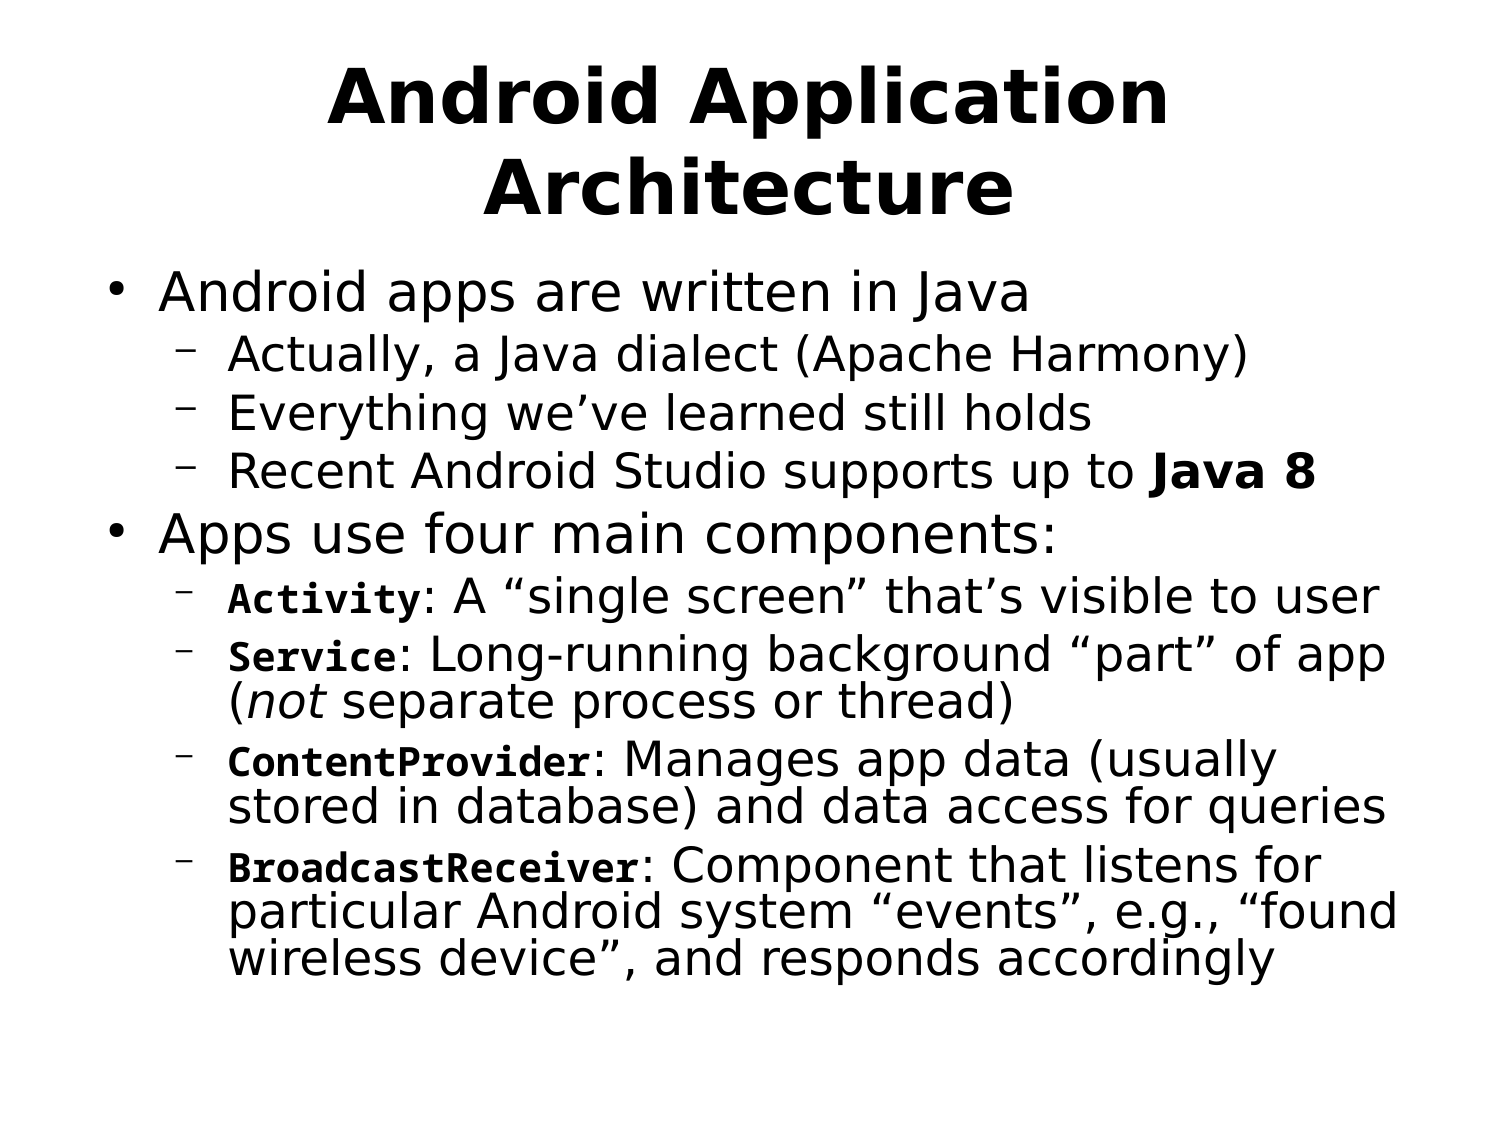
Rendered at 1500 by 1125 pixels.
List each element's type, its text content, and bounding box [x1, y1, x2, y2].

title Android Application Architecture [75, 45, 1426, 233]
list Android apps are written in Java Actually, a Java dialect (Apache Harmony) Everything we’ve learned still holds Recent Android Studio supports up to Java 8 Apps use four main components: Activity: A “single screen” that’s visible to user Service: Long-running background “part” of app (not separate process or thread) ContentProvider: Manages app data (usually stored in database) and data access for queries BroadcastReceiver: Component that listens for particular Android system “events”, e.g., “found wireless device”, and responds accordingly [75, 262, 1426, 1005]
